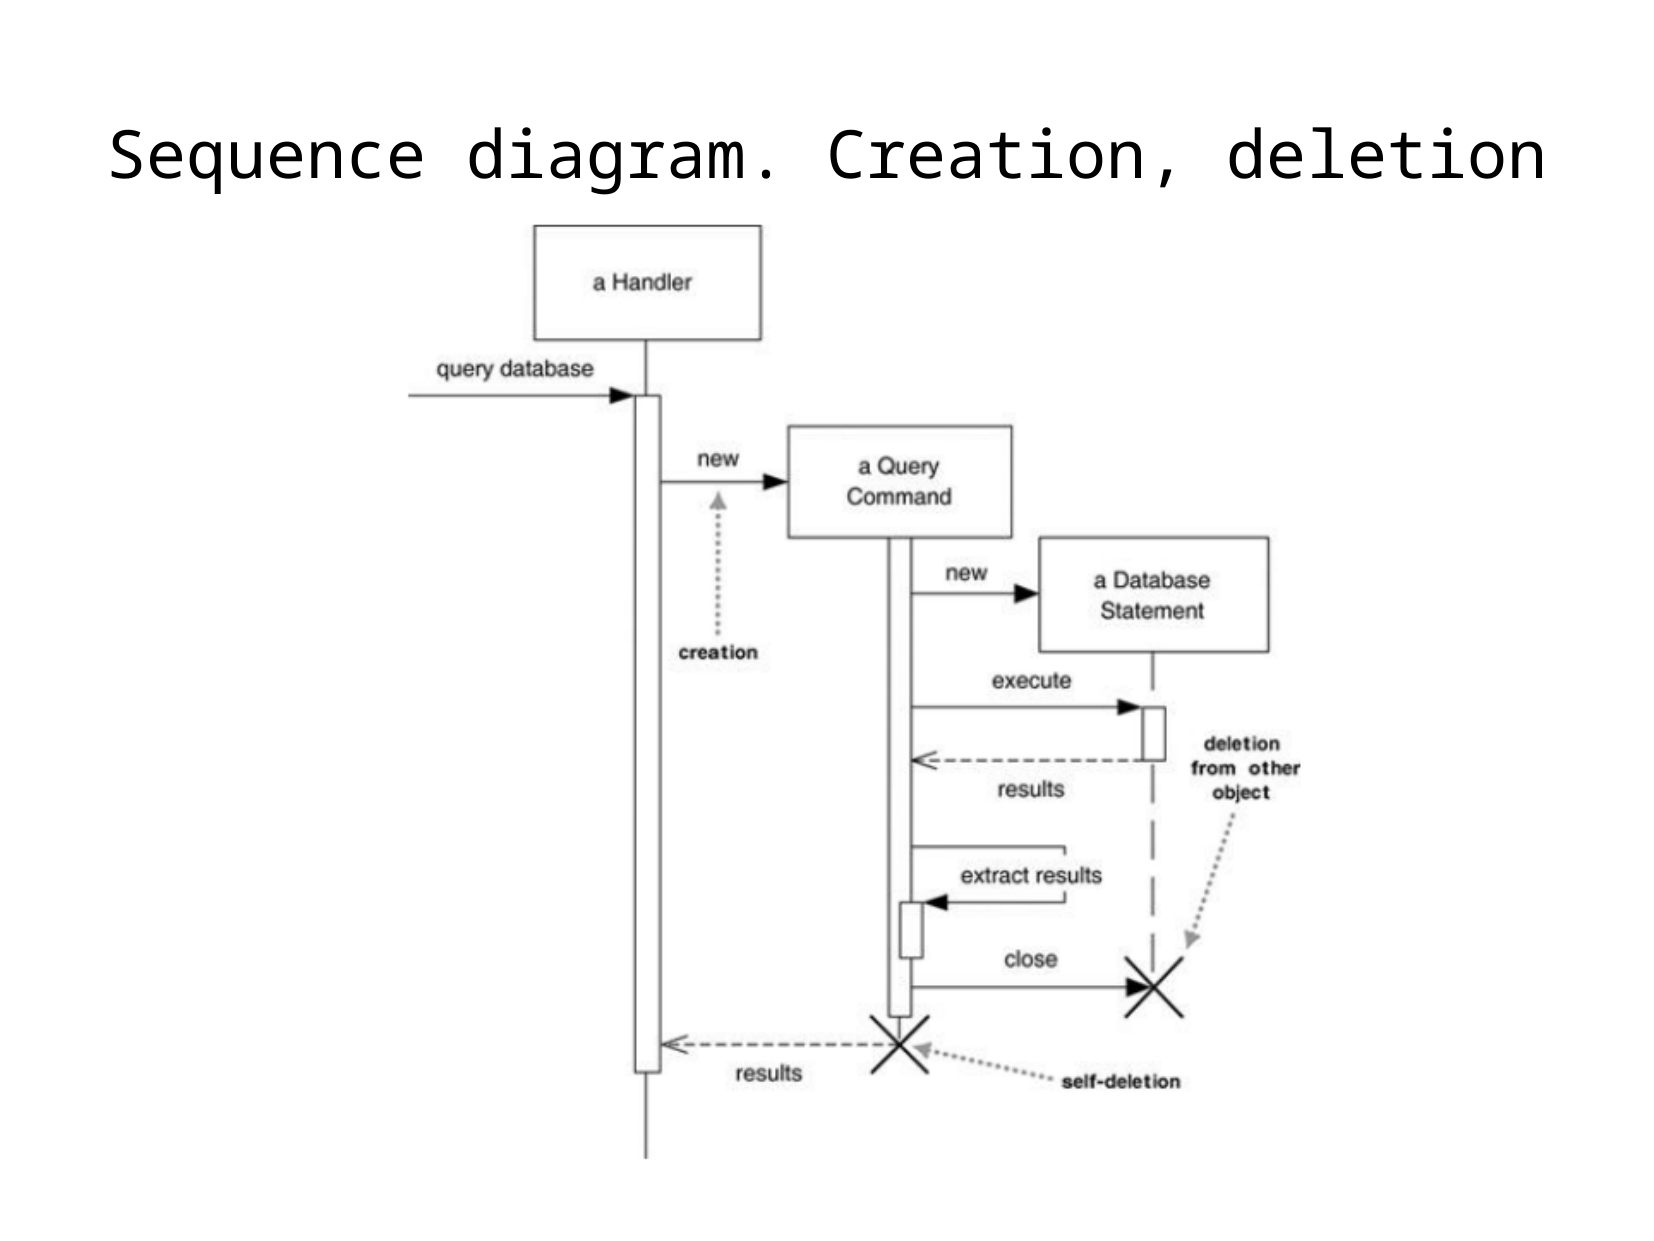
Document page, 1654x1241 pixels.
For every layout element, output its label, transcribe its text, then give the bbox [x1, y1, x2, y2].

picture [388, 203, 1323, 1173]
title Sequence diagram. Creation, deletion [82, 49, 1571, 257]
